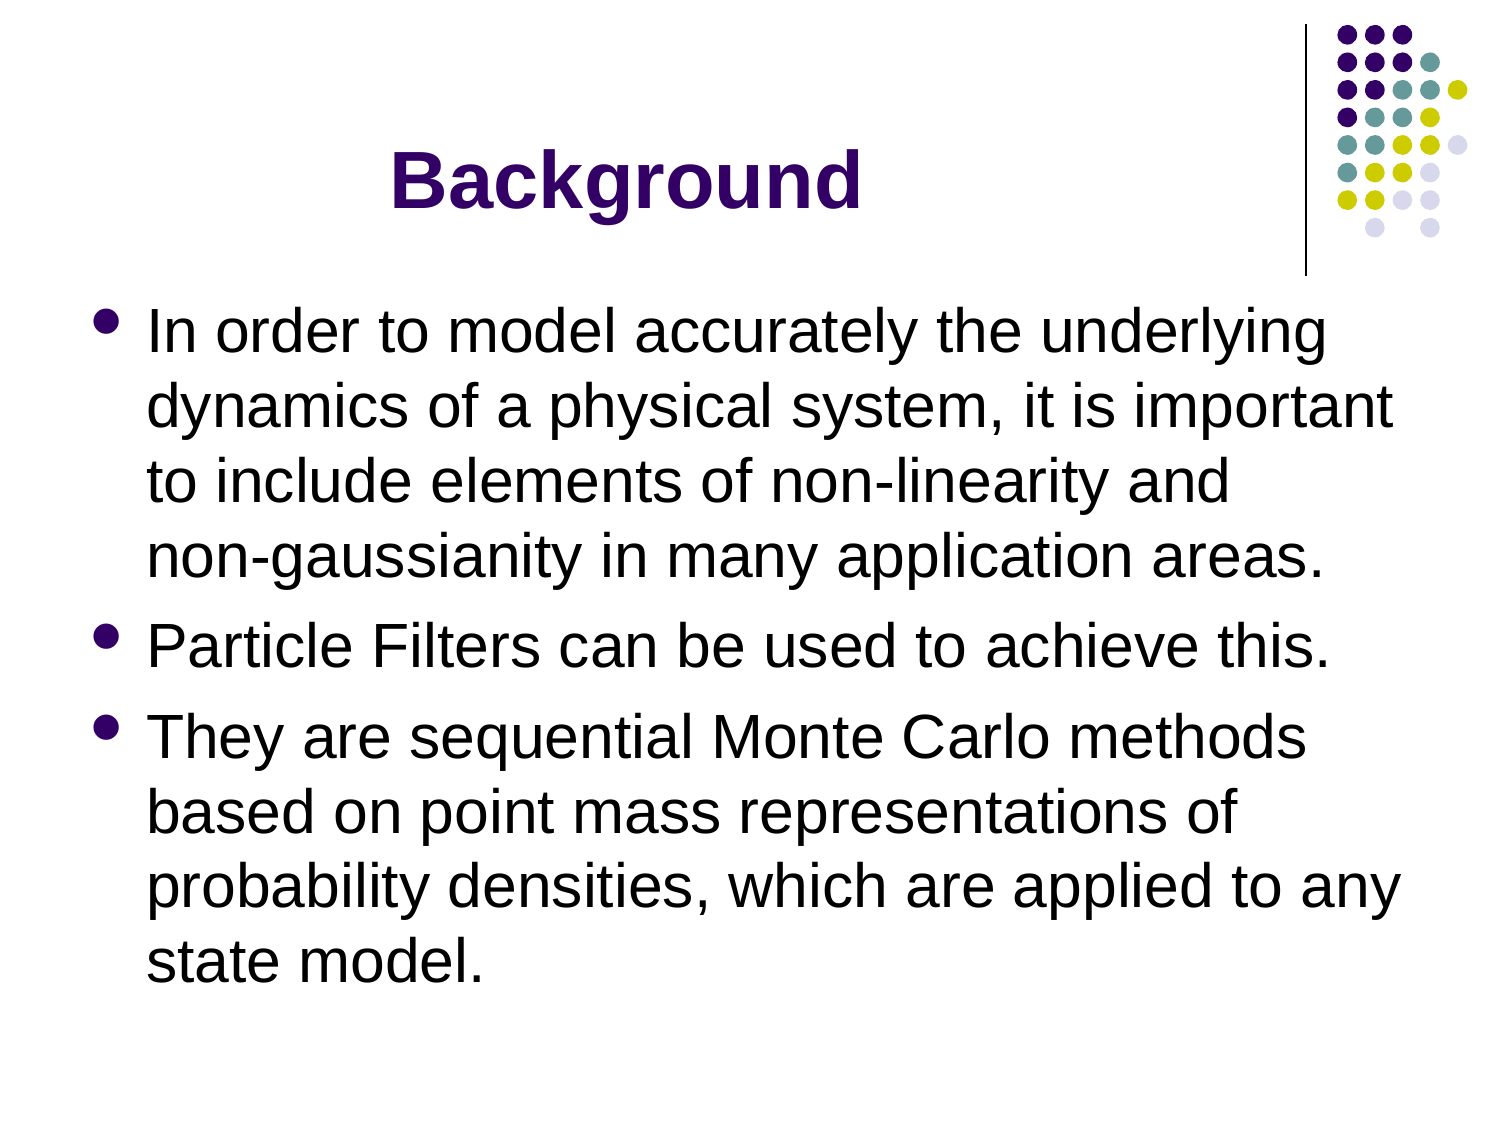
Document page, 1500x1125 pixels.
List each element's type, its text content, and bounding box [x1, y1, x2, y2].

title Background [74, 20, 1313, 233]
list In order to model accurately the underlying dynamics of a physical system, it is important to include elements of non-linearity and non-gaussianity in many application areas. Particle Filters can be used to achieve this. They are sequential Monte Carlo methods based on point mass representations of probability densities, which are applied to any state model. [75, 282, 1426, 1006]
